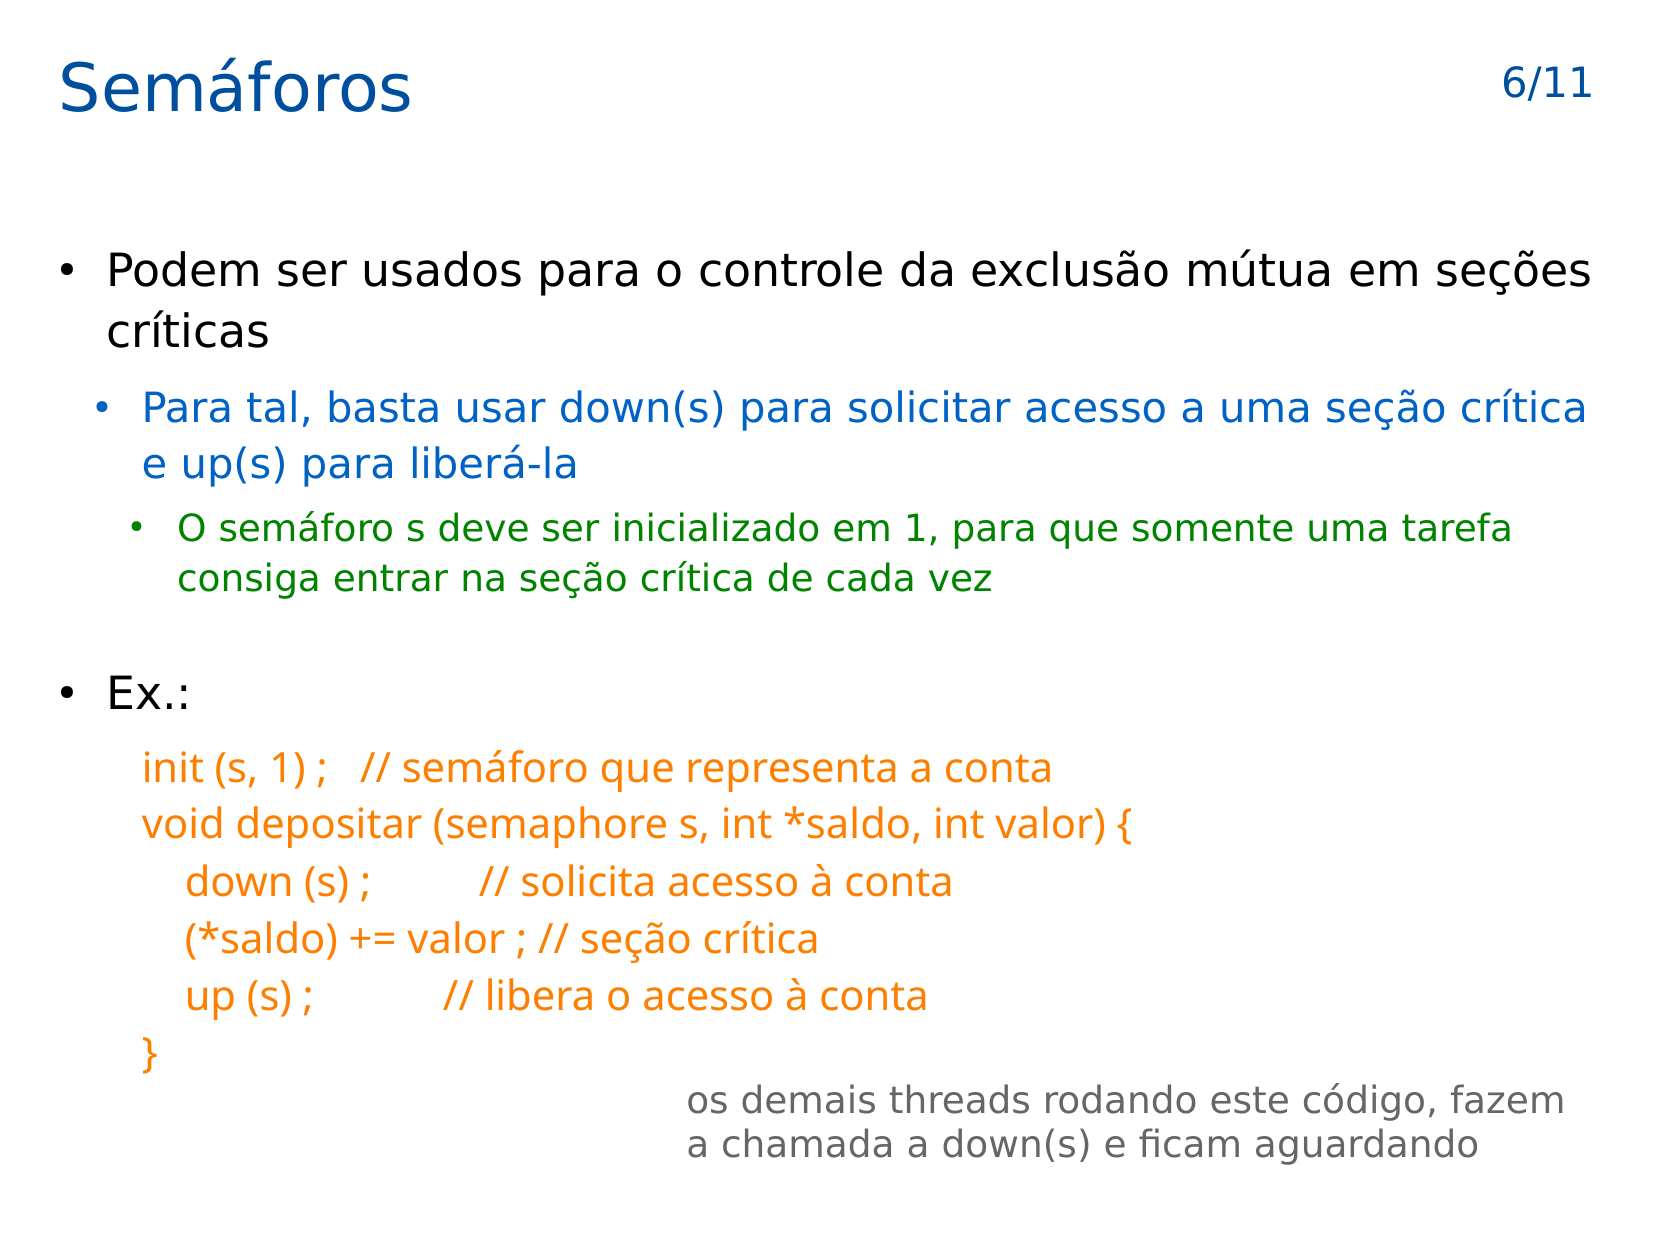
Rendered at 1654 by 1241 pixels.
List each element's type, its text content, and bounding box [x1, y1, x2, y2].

title Semáforos [59, 29, 1625, 148]
text_box os demais threads rodando este código, fazem a chamada a down(s) e ficam aguardando [671, 1071, 1614, 1188]
text_box init (s, 1) ; // semáforo que representa a conta void depositar (semaphore s, int *saldo, int valor) { down (s) ; // solicita acesso à conta (*saldo) += valor ; // seção crítica up (s) ; // libera o acesso à conta } [127, 729, 1167, 1024]
list Podem ser usados para o controle da exclusão mútua em seções críticas Para tal, basta usar down(s) para solicitar acesso a uma seção crítica e up(s) para liberá-la O semáforo s deve ser inicializado em 1, para que somente uma tarefa consiga entrar na seção crítica de cada vez Ex.: [59, 236, 1595, 1211]
